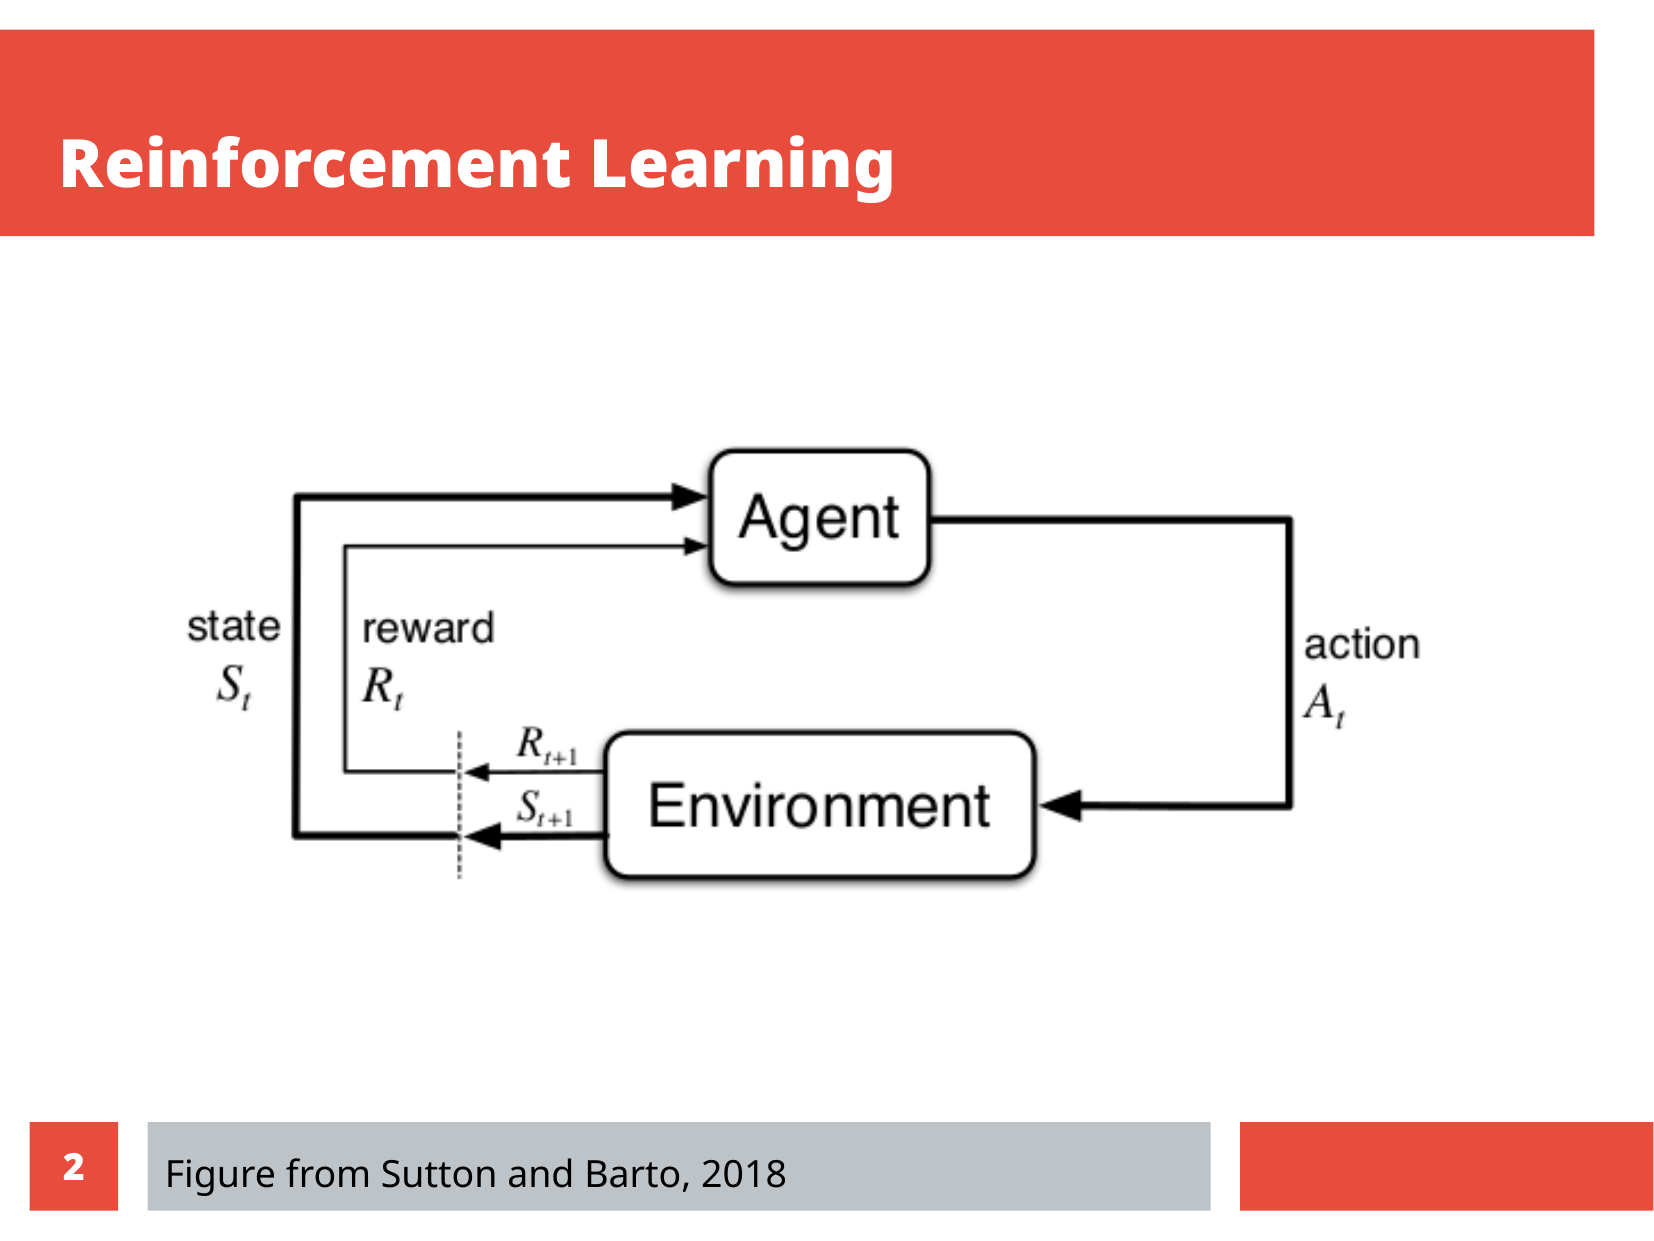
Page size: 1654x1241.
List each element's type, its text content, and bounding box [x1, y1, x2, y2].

title Reinforcement Learning [59, 59, 1595, 207]
text_box Figure from Sutton and Barto, 2018 [150, 1140, 1246, 1199]
picture [142, 420, 1509, 901]
